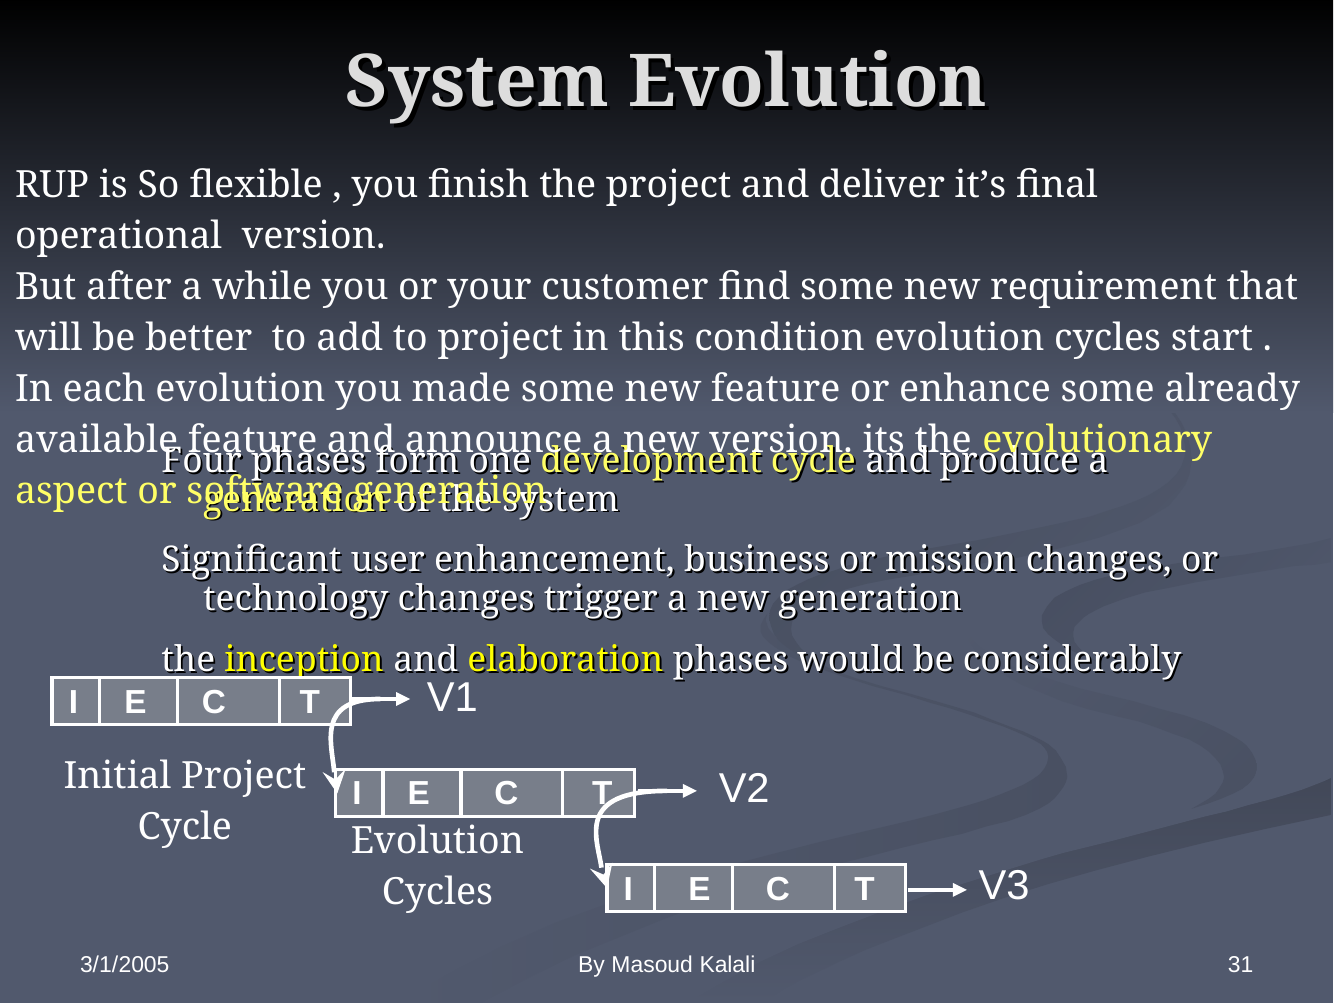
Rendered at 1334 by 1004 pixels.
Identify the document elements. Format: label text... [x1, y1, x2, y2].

list Four phases form one development cycle and produce a generation of the system Significant user enhancement, business or mission changes, or technology changes trigger a new generation the inception and elaboration phases would be considerably smaller [81, 522, 1236, 681]
text_box RUP is So flexible , you finish the project and deliver it’s final operational version. But after a while you or your customer find some new requirement that will be better to add to project in this condition evolution cycles start . In each evolution you made some new feature or enhance some already available feature and announce a new version. its the evolutionary aspect or software generation [0, 149, 1334, 522]
text_box I E C T [53, 675, 465, 728]
text_box V2 [703, 756, 791, 819]
text_box V3 [963, 853, 1051, 916]
text_box Initial Project Cycle [48, 741, 322, 859]
title System Evolution [66, 27, 1267, 129]
text_box V1 [411, 666, 499, 729]
text_box Evolution Cycles [335, 805, 550, 923]
text_box I E C T [608, 863, 1020, 916]
text_box I E C T [337, 767, 748, 820]
